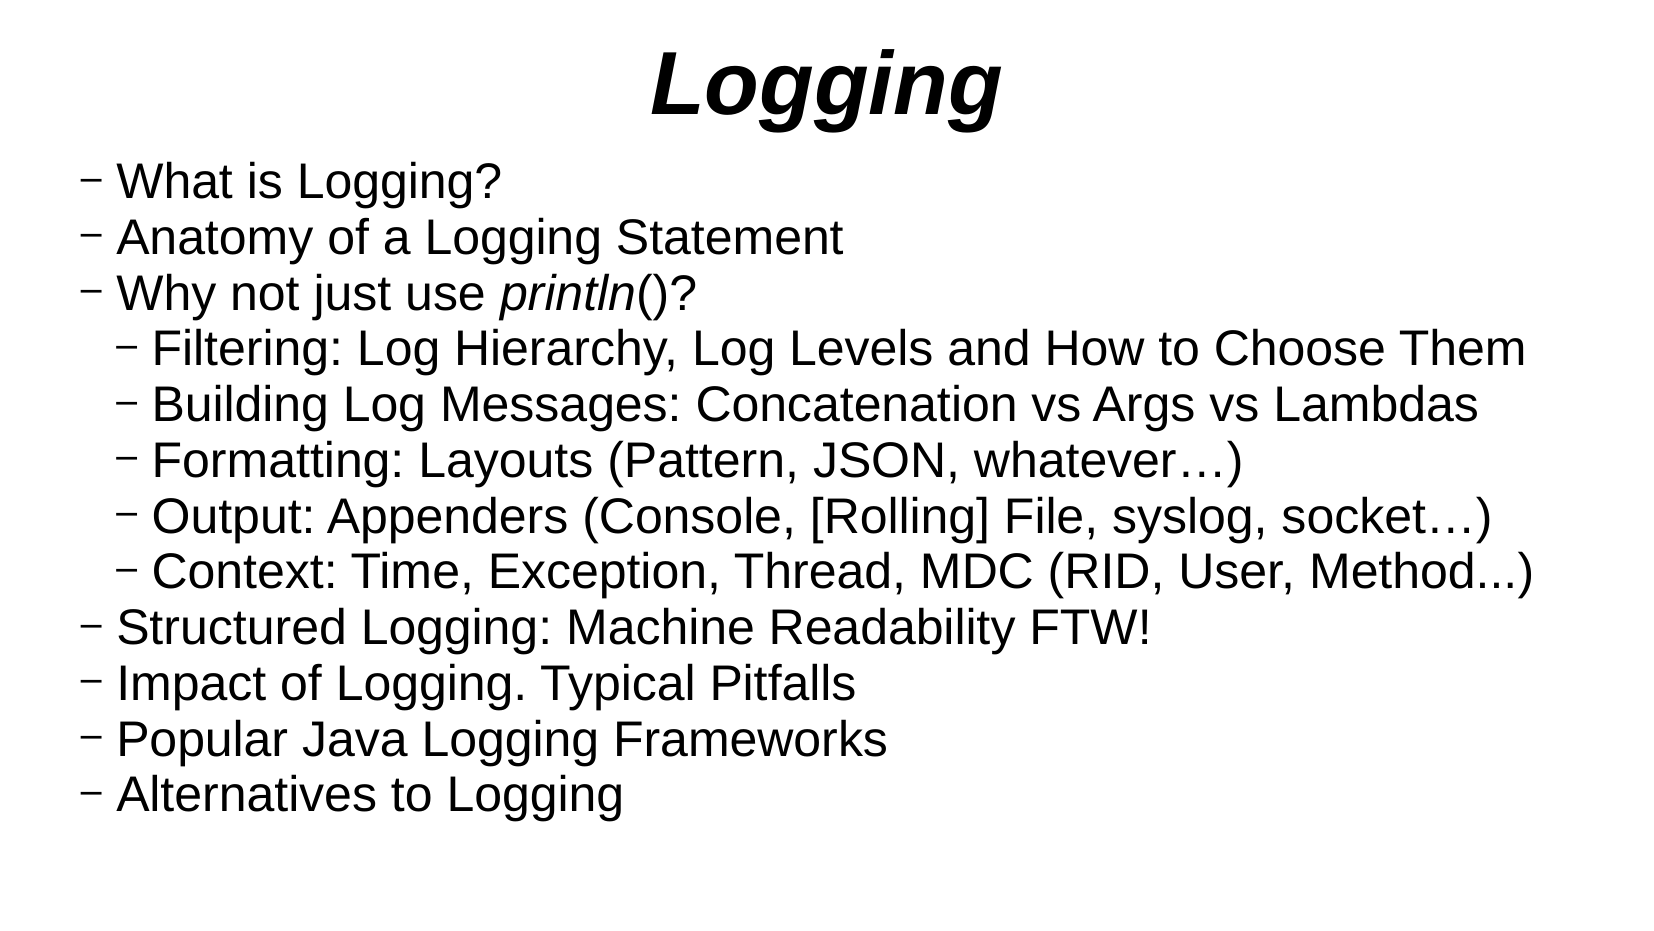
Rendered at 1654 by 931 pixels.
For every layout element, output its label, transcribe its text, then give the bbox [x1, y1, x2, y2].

title Logging [82, 5, 1571, 162]
text_box What is Logging? Anatomy of a Logging Statement Why not just use println()? Filtering: Log Hierarchy, Log Levels and How to Choose Them Building Log Messages: Concatenation vs Args vs Lambdas Formatting: Layouts (Pattern, JSON, whatever…) Output: Appenders (Console, [Rolling] File, syslog, socket…) Context: Time, Exception, Thread, MDC (RID, User, Method...) Structured Logging: Machine Readability FTW! Impact of Logging. Typical Pitfalls Popular Java Logging Frameworks Alternatives to Logging [80, 153, 1569, 823]
